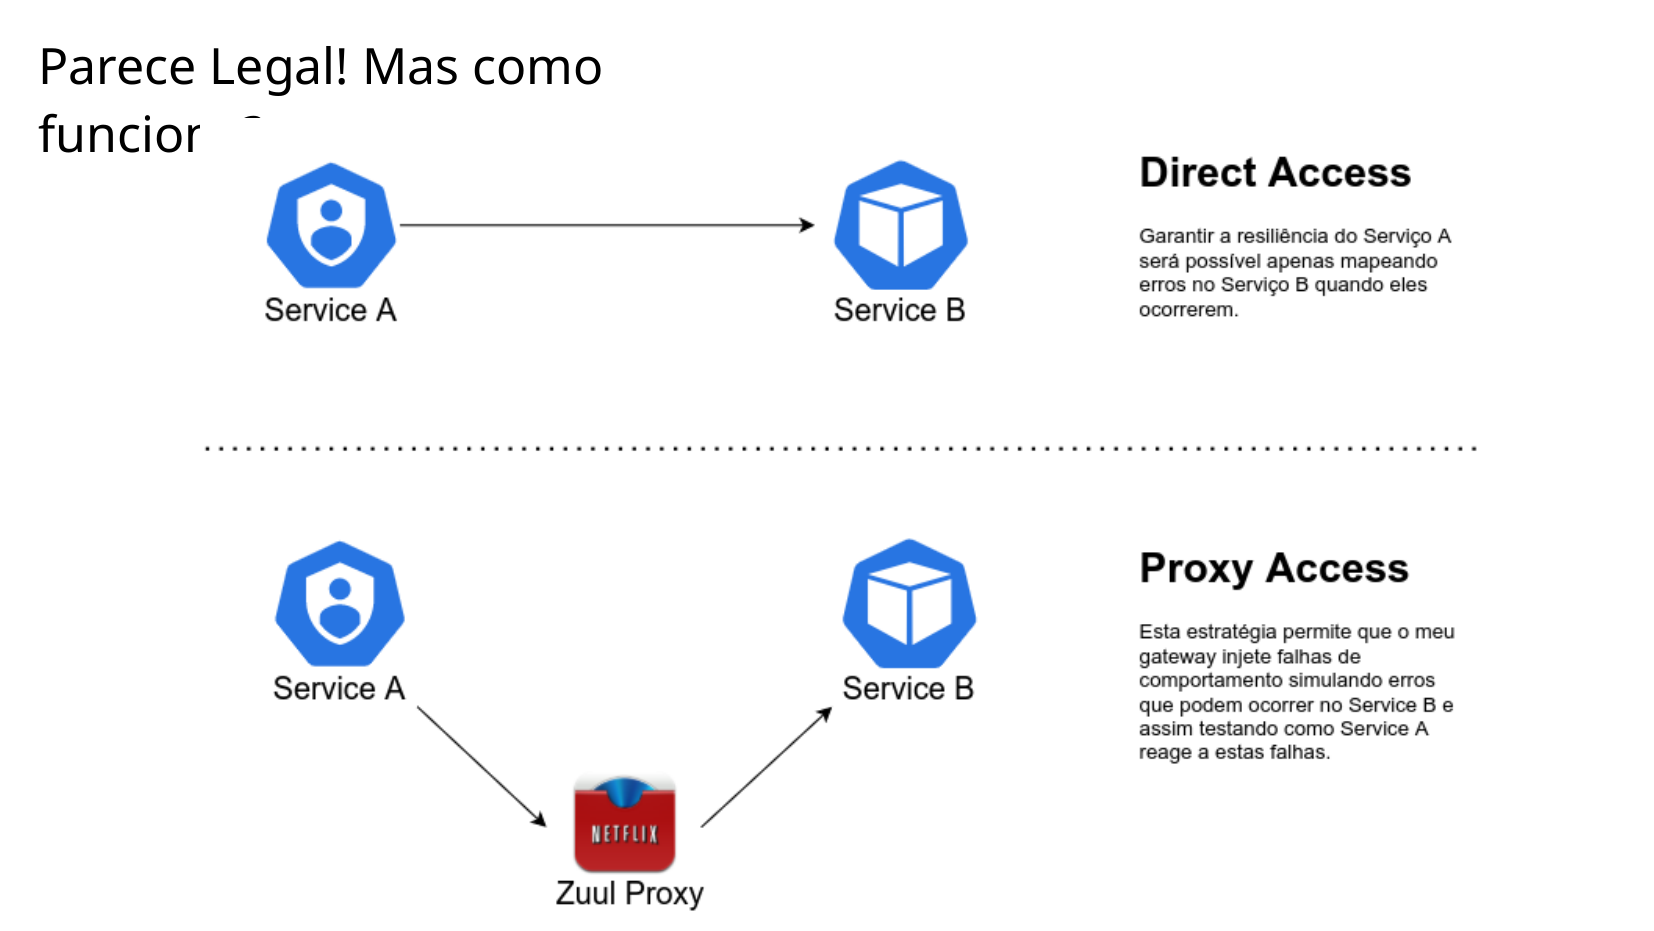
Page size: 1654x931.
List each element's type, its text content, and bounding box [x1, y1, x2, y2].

picture [200, 118, 1486, 917]
text_box Parece Legal! Mas como funciona? [23, 23, 839, 105]
